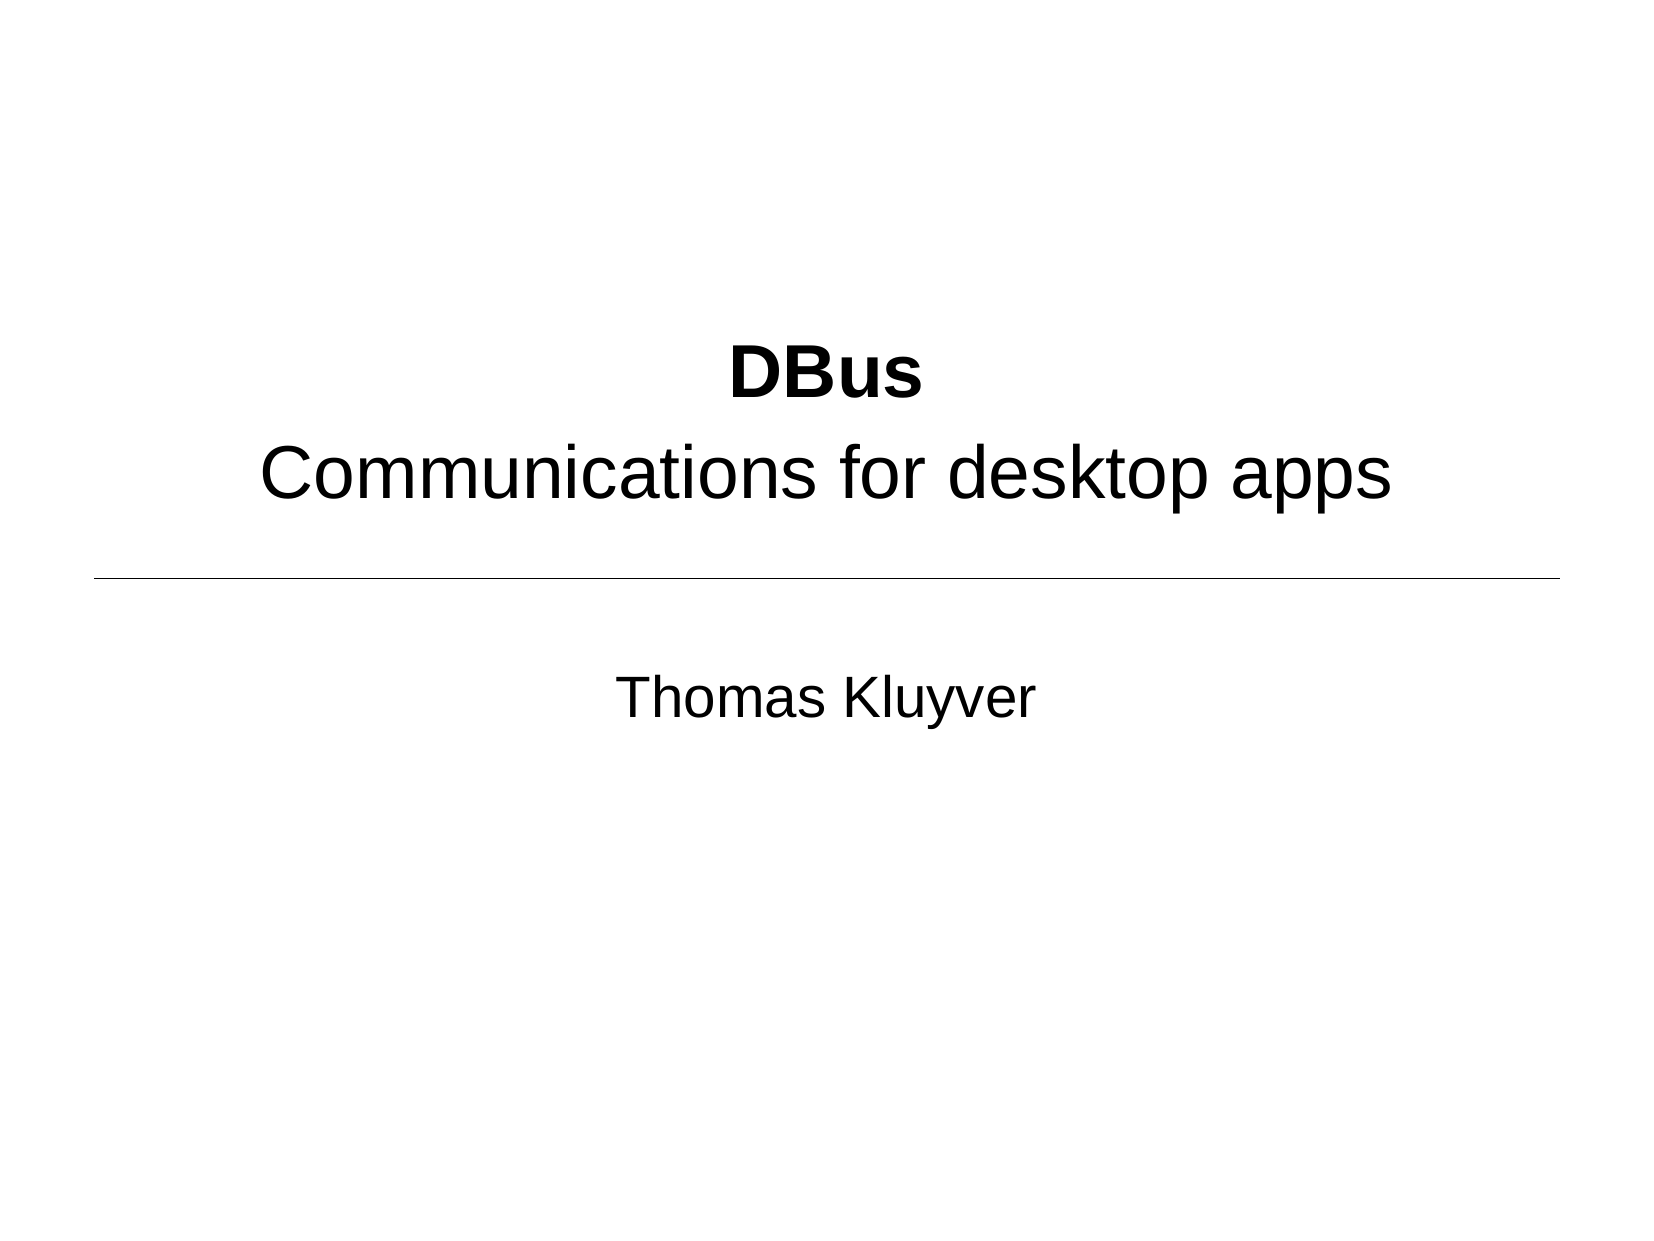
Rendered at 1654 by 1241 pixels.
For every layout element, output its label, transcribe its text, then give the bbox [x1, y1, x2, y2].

subtitle DBus Communications for desktop apps Thomas Kluyver [82, 49, 1571, 1010]
